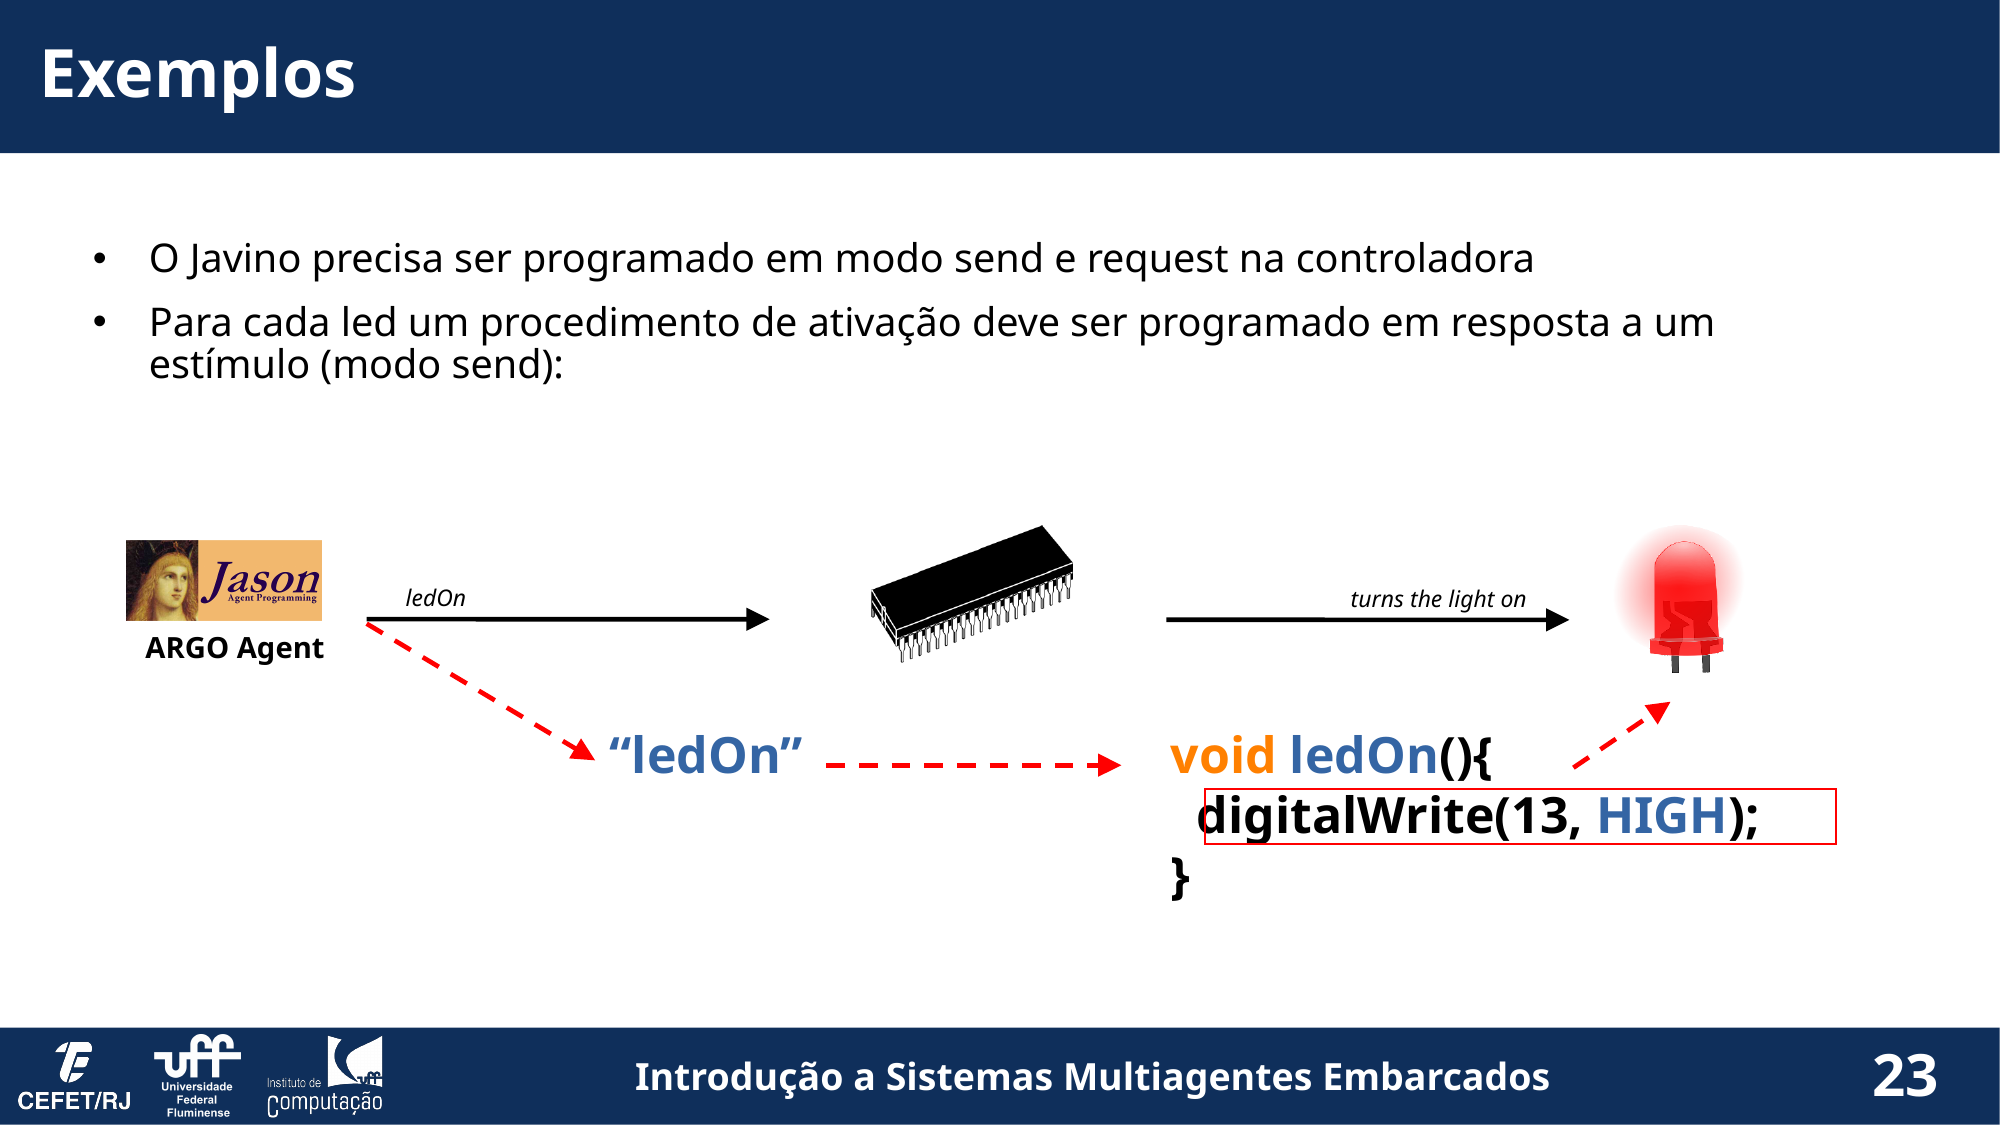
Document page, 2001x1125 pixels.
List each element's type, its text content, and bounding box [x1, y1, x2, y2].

text_box O Javino precisa ser programado em modo send e request na controladora Para cada led um procedimento de ativação deve ser programado em resposta a um estímulo (modo send): [77, 231, 1833, 1006]
text_box ledOn [378, 576, 493, 619]
picture [18, 1021, 130, 1125]
text_box “ledOn” [594, 716, 862, 798]
picture [1605, 525, 1754, 673]
text_box ARGO Agent [110, 622, 361, 672]
text_box Exemplos [25, 23, 2000, 119]
text_box turns the light on [1316, 576, 1561, 620]
text_box void ledOn(){ digitalWrite(13, HIGH); } [1155, 716, 1979, 1004]
picture [126, 540, 322, 621]
picture [153, 1033, 242, 1122]
picture [871, 525, 1073, 663]
picture [265, 1033, 384, 1118]
